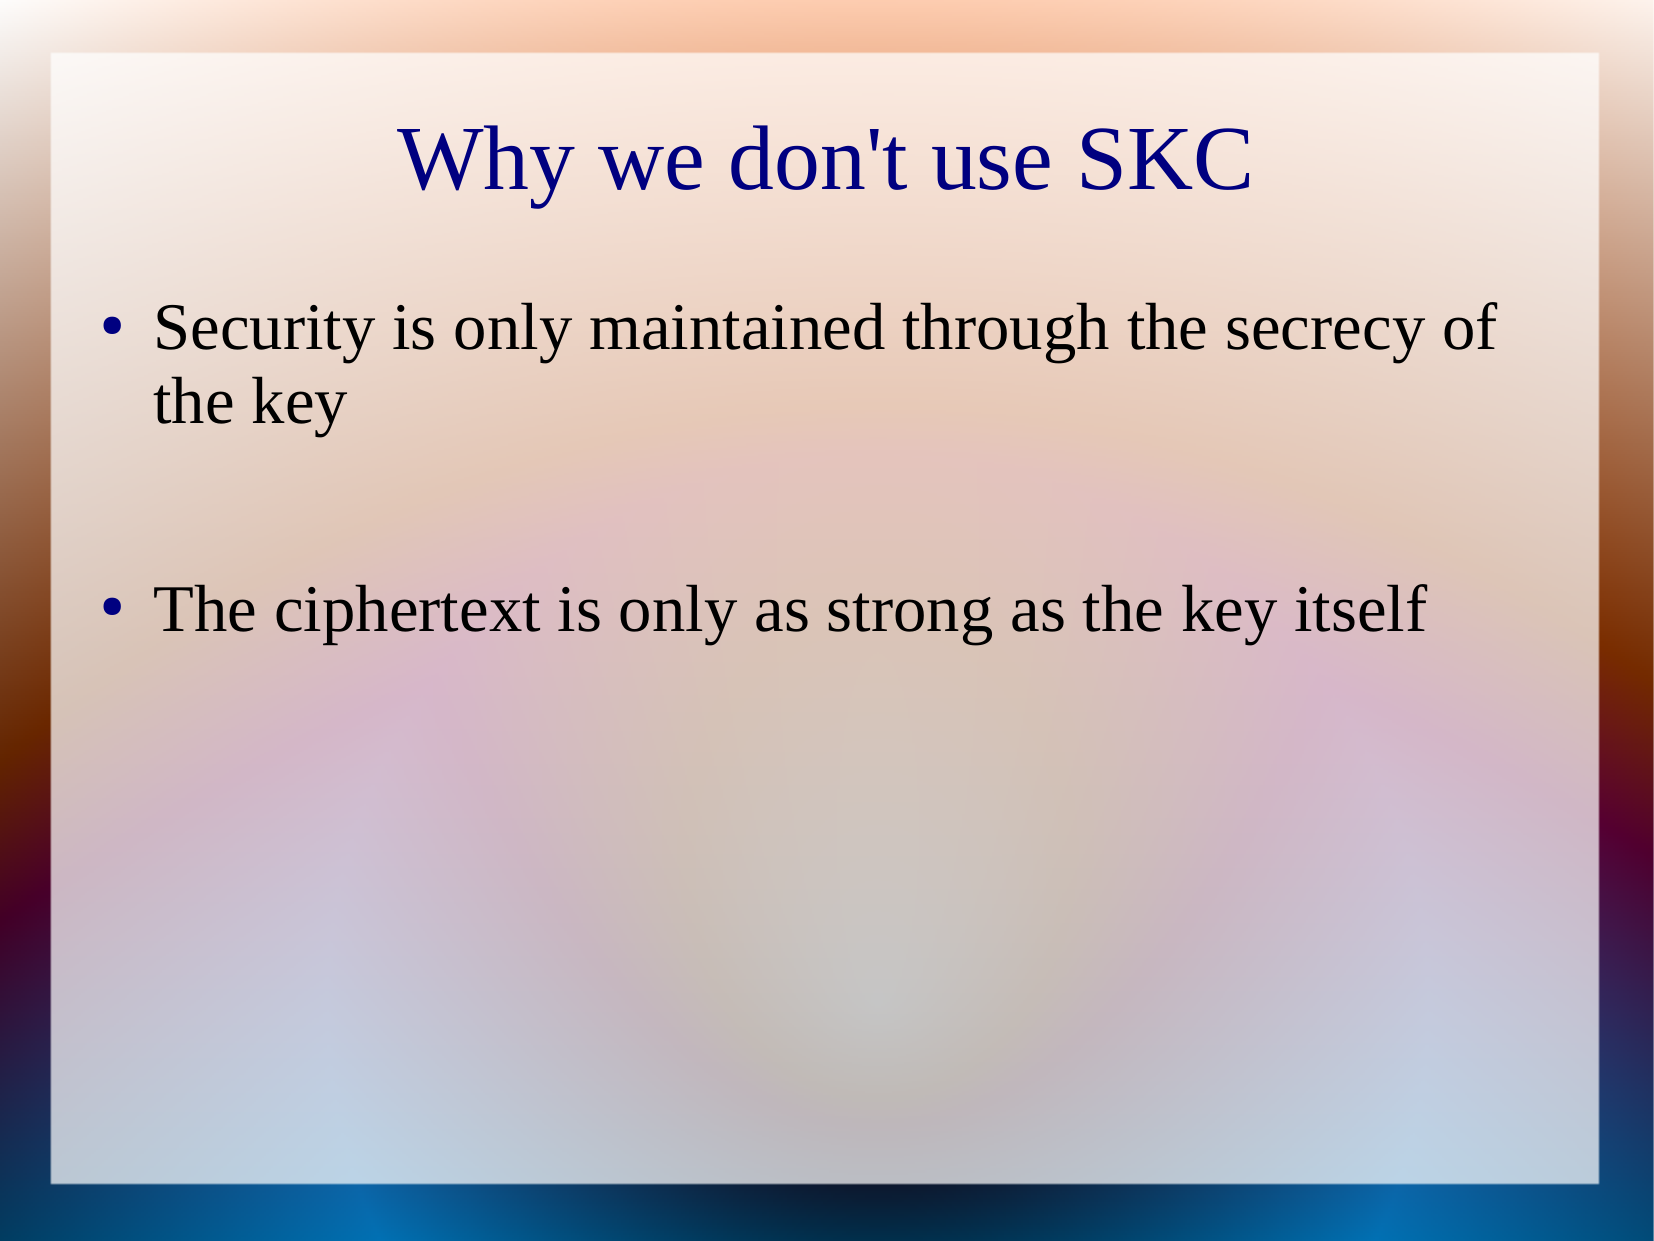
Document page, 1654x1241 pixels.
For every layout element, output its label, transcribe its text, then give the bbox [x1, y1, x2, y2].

title Why we don't use SKC [82, 62, 1571, 256]
list Security is only maintained through the secrecy of the key The ciphertext is only as strong as the key itself [82, 290, 1571, 1034]
picture [0, 0, 1654, 1241]
